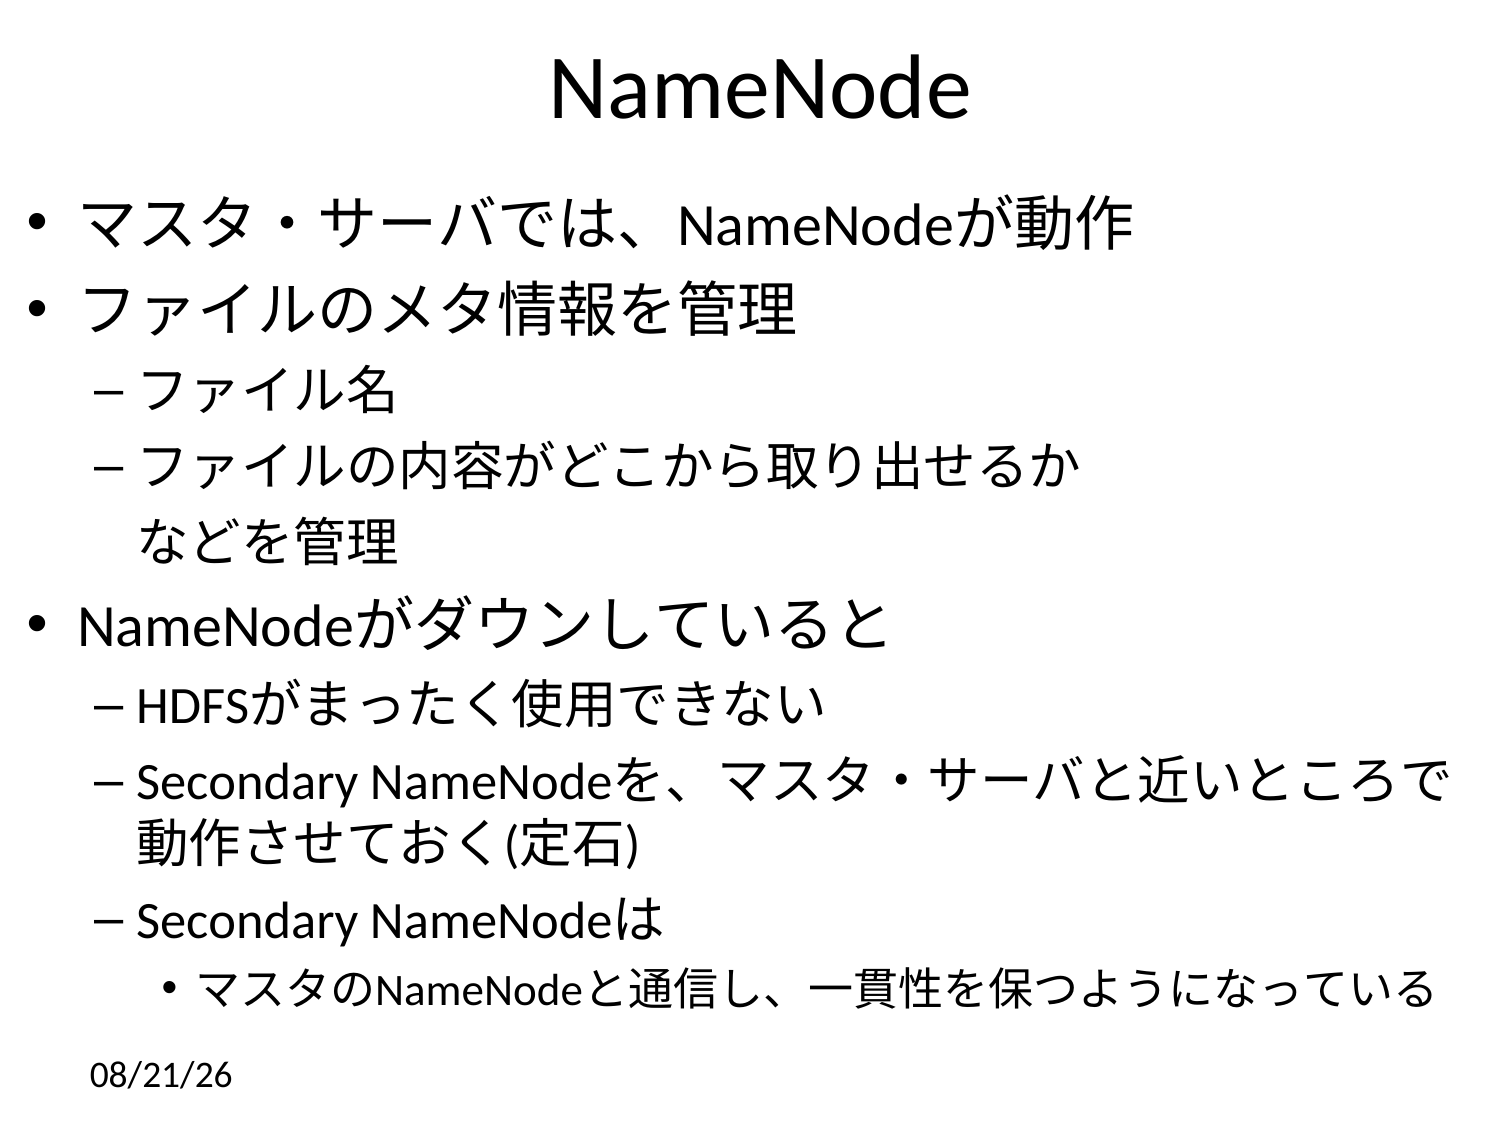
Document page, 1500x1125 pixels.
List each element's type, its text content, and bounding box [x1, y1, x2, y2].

list マスタ・サーバでは、NameNodeが動作 ファイルのメタ情報を管理 ファイル名 ファイルの内容がどこから取り出せるか などを管理 NameNodeがダウンしていると HDFSがまったく使用できない Secondary NameNodeを、マスタ・サーバと近いところで動作させておく(定石) Secondary NameNodeは マスタのNameNodeと通信し、一貫性を保つようになっている [11, 177, 1477, 1040]
title NameNode [75, 18, 1426, 145]
